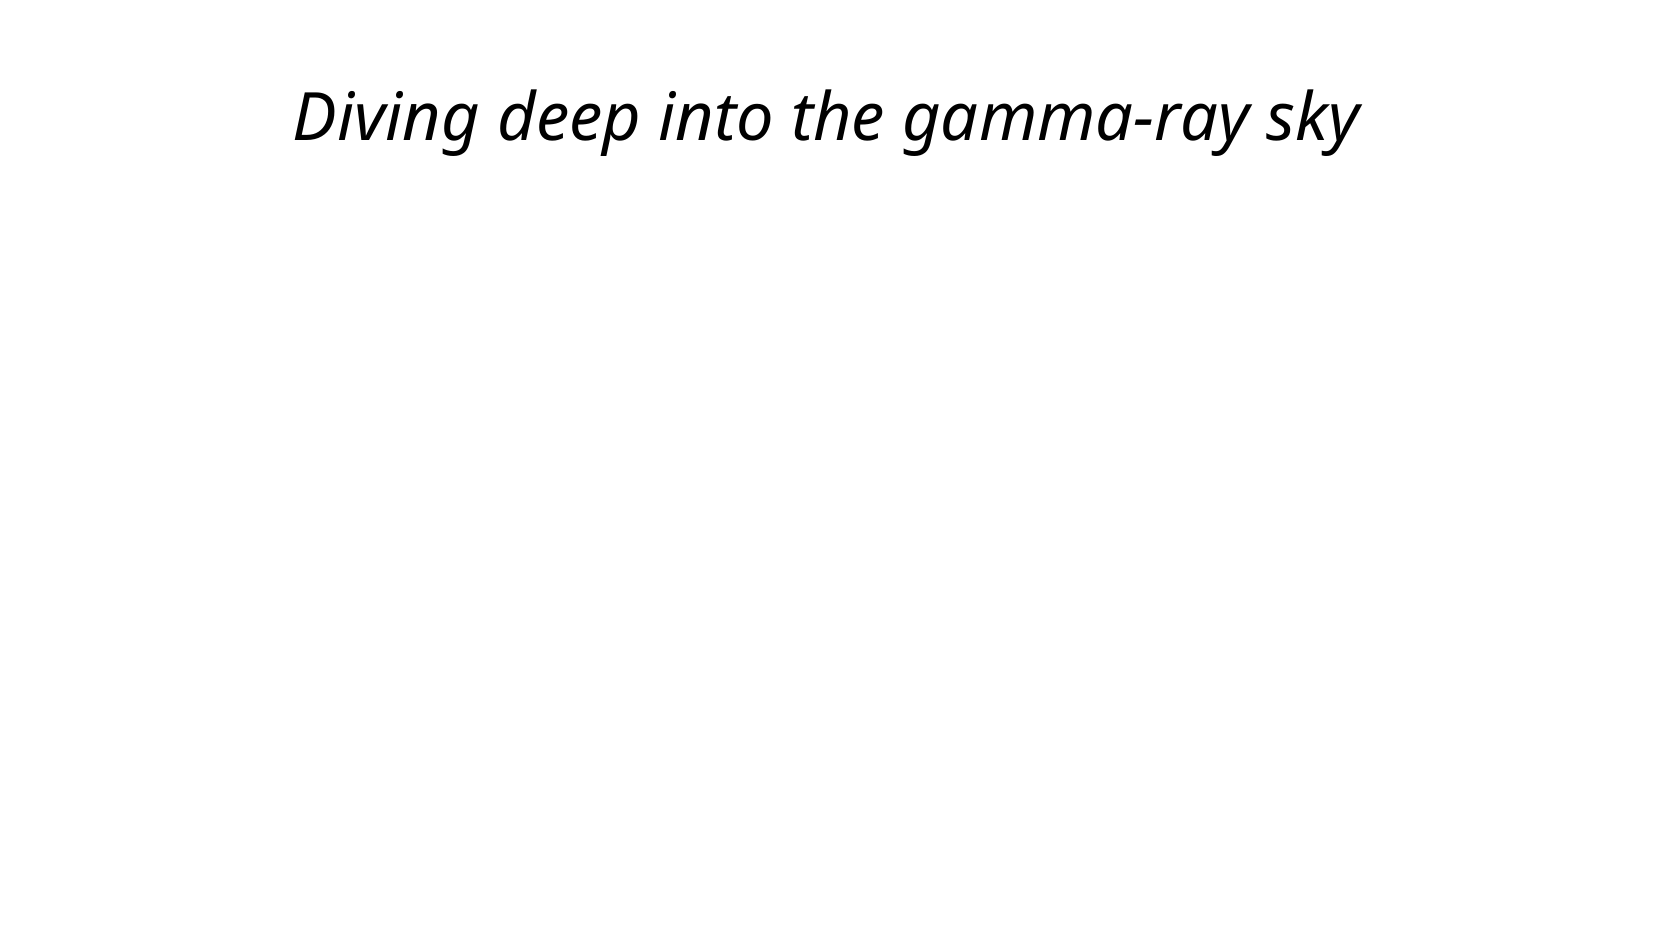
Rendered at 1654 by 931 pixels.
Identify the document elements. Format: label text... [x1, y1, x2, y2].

text_box Diving deep into the gamma-ray sky [0, 62, 1654, 163]
